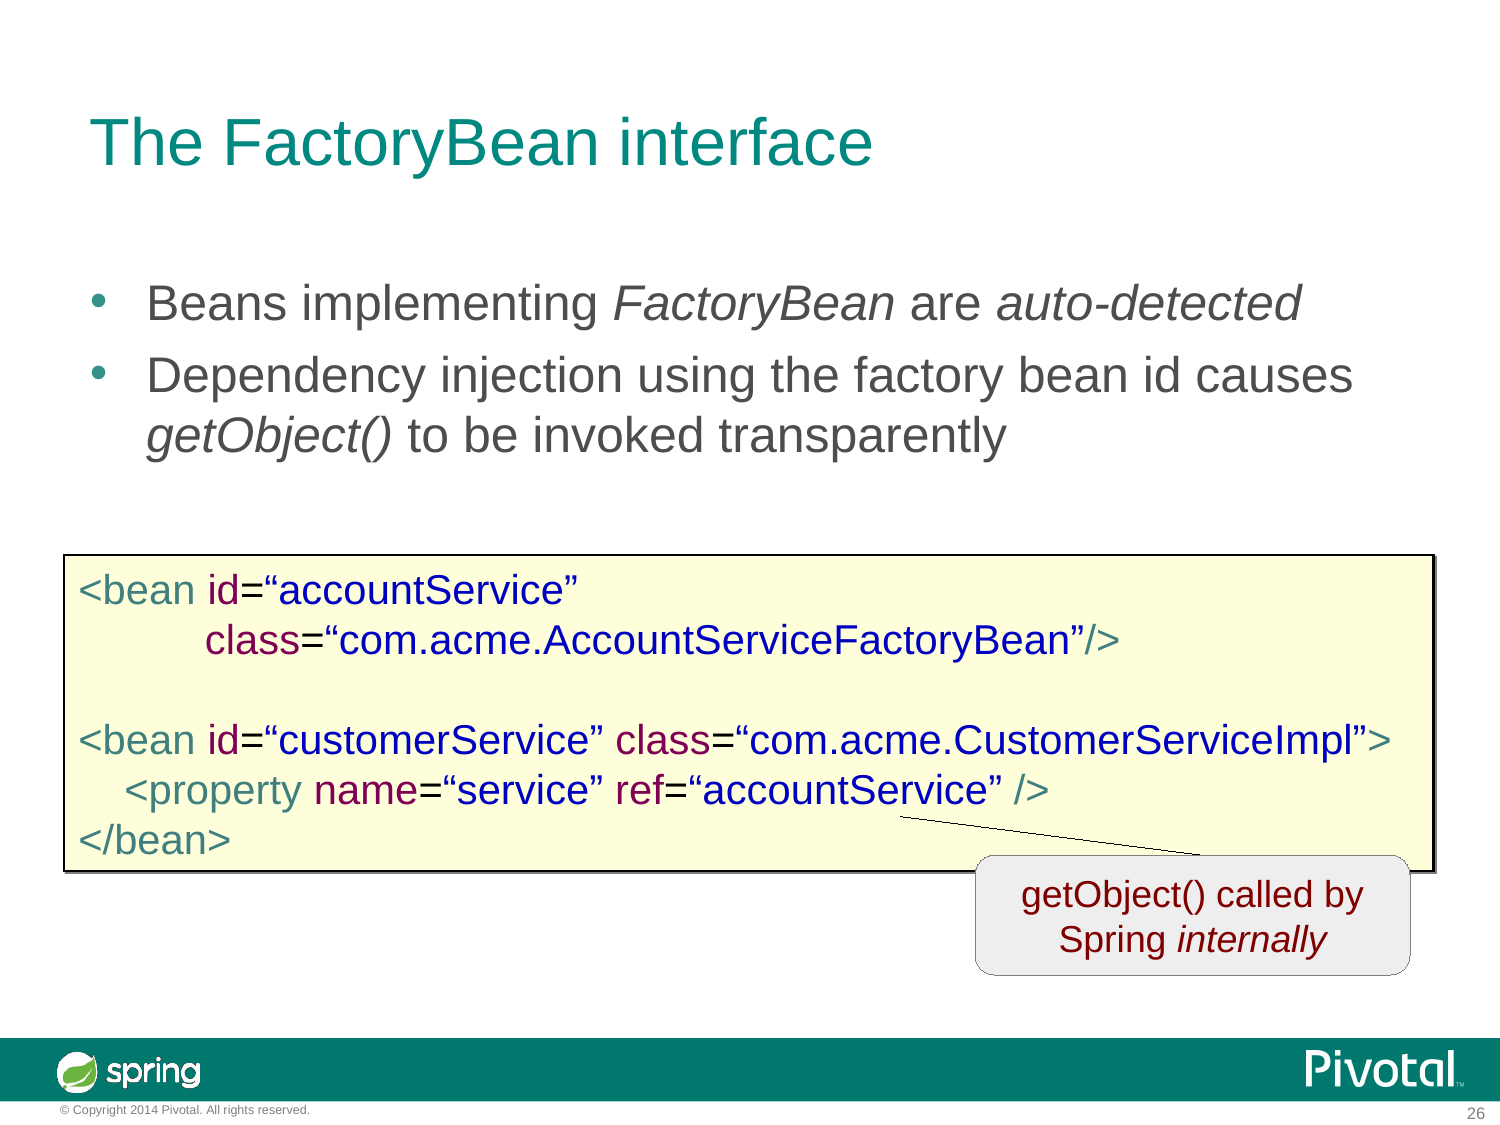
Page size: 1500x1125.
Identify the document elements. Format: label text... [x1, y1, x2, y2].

list Beans implementing FactoryBean are auto-detected Dependency injection using the factory bean id causes getObject() to be invoked transparently [75, 871, 1426, 1005]
text_box getObject() called by Spring internally [975, 855, 1411, 976]
list Beans implementing FactoryBean are auto-detected Dependency injection using the factory bean id causes getObject() to be invoked transparently [75, 262, 1426, 554]
picture [32, 1041, 210, 1103]
picture [1306, 1050, 1464, 1087]
title The FactoryBean interface [75, 45, 1426, 233]
text_box <bean id=“accountService” class=“com.acme.AccountServiceFactoryBean”/> <bean id=“customerService” class=“com.acme.CustomerServiceImpl”> <property name=“service” ref=“accountService” /> </bean> [63, 554, 1434, 871]
